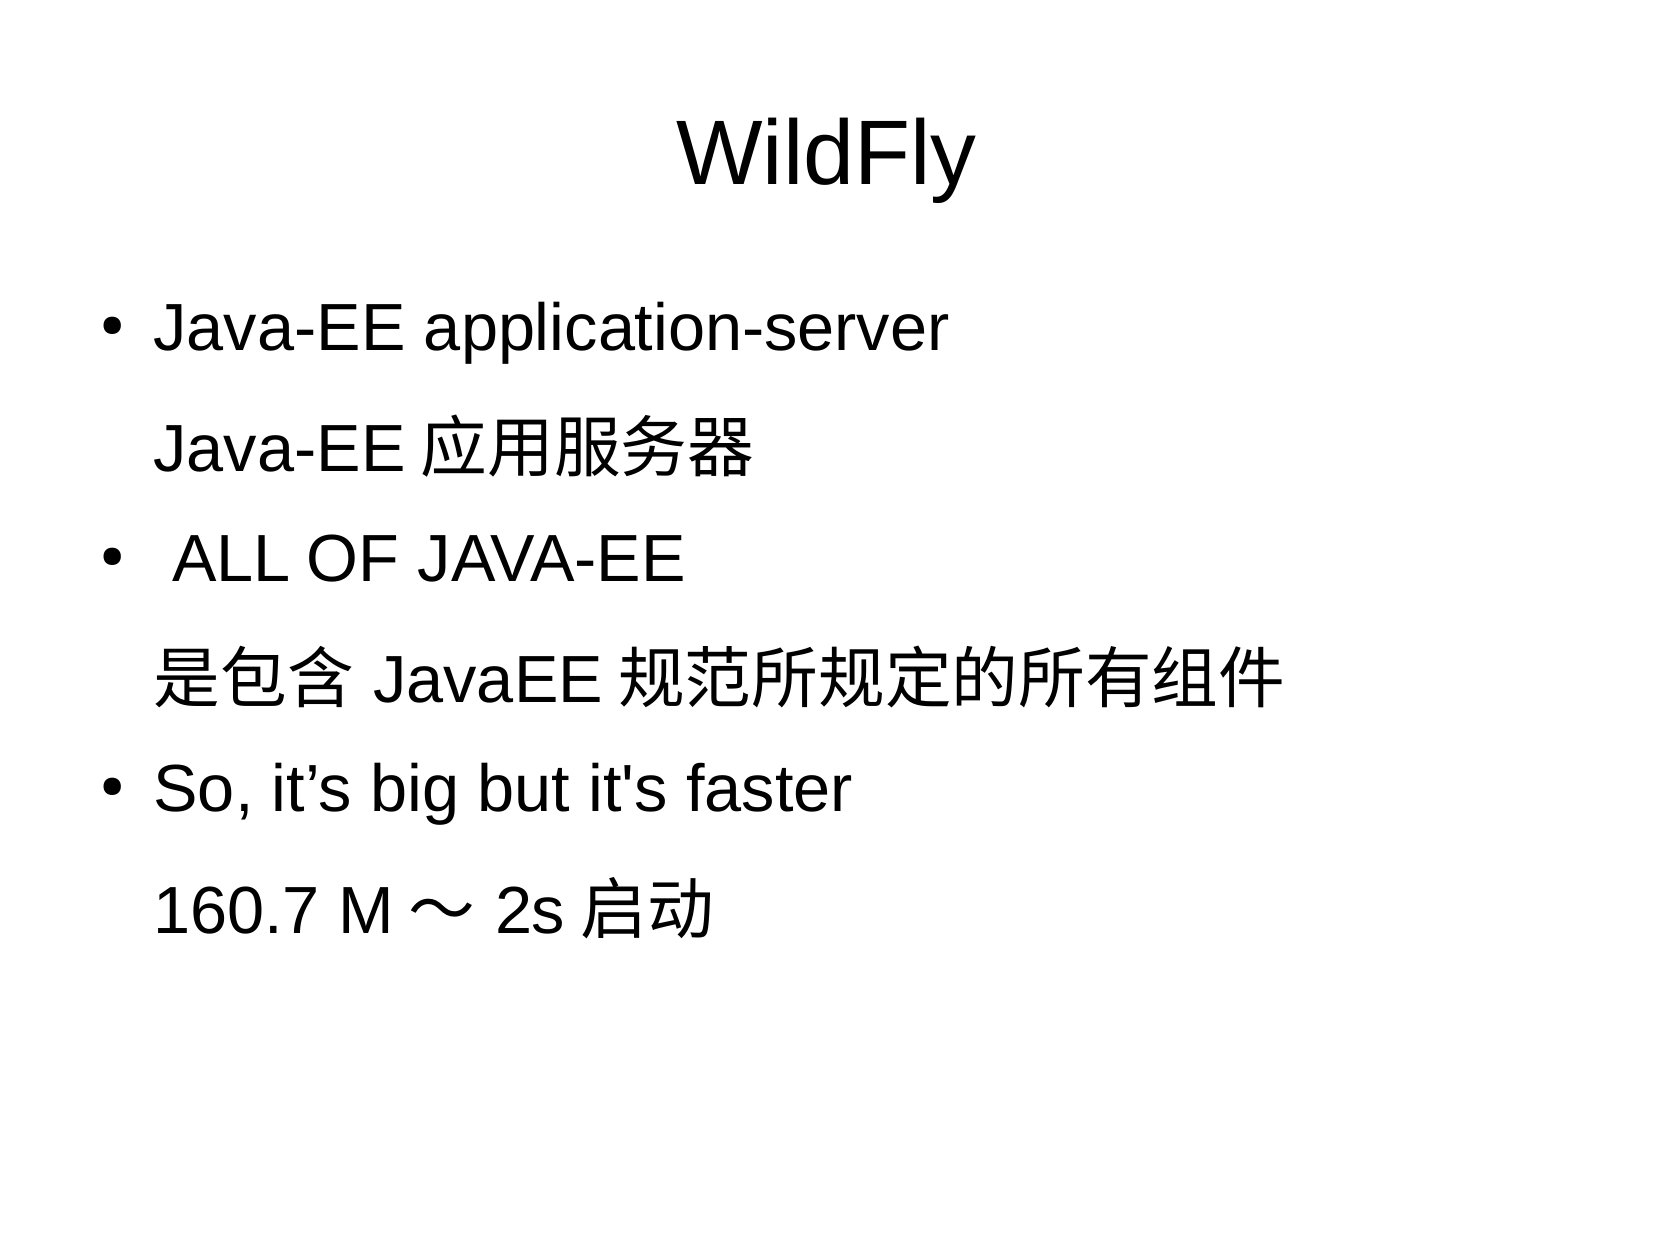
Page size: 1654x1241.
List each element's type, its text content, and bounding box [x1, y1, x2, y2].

title WildFly [82, 49, 1571, 257]
list Java-EE application-server Java-EE应用服务器 ALL OF JAVA-EE 是包含JavaEE规范所规定的所有组件 So, it’s big but it's faster 160.7 M～2s启动 [82, 290, 1571, 1010]
